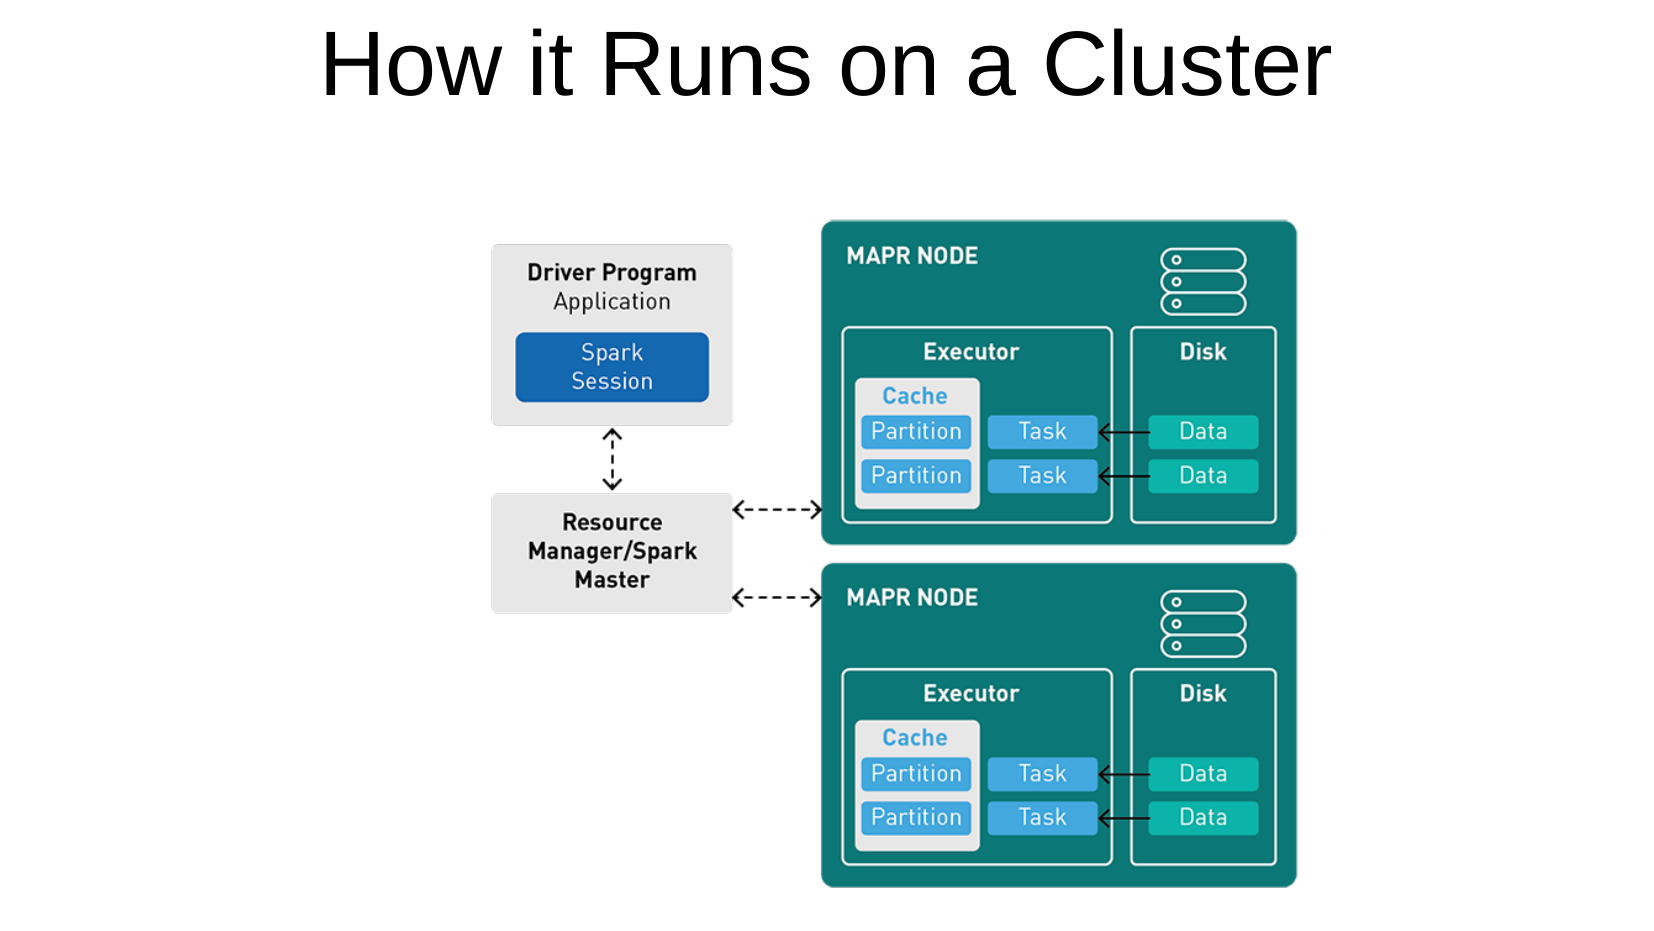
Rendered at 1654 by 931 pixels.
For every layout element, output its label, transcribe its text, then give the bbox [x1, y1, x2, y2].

picture [472, 195, 1311, 910]
title How it Runs on a Cluster [82, 12, 1571, 218]
